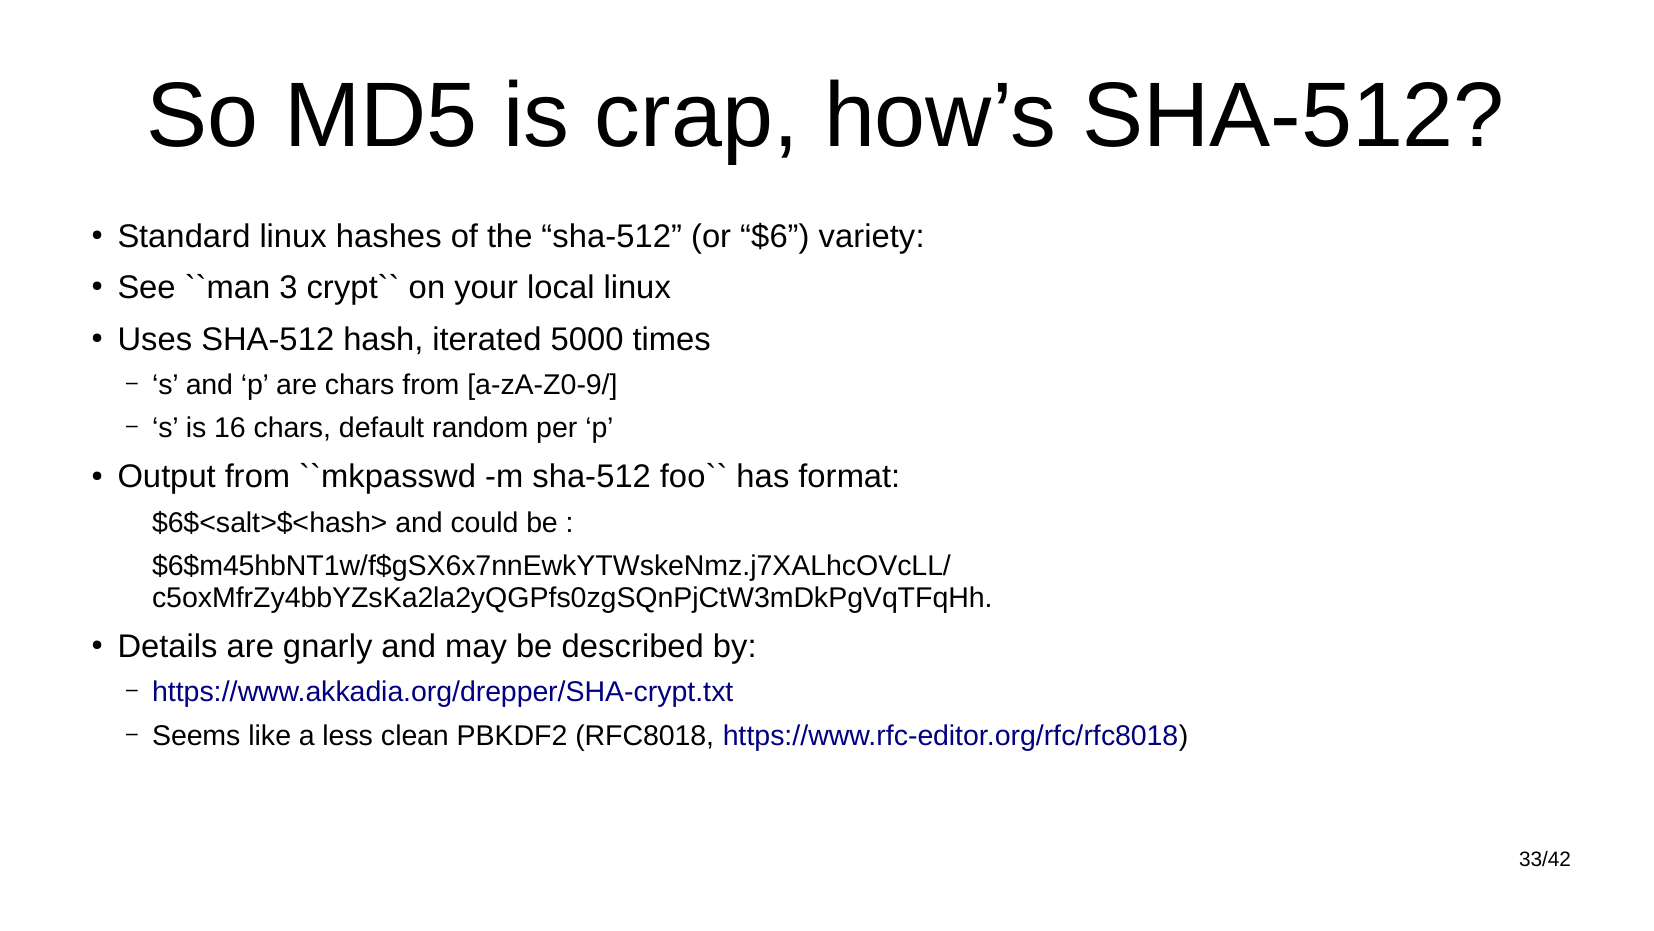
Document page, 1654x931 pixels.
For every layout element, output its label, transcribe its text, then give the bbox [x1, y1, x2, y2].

title So MD5 is crap, how’s SHA-512? [82, 37, 1571, 193]
list Standard linux hashes of the “sha-512” (or “$6”) variety: See ``man 3 crypt`` on your local linux Uses SHA-512 hash, iterated 5000 times ‘s’ and ‘p’ are chars from [a-zA-Z0-9/] ‘s’ is 16 chars, default random per ‘p’ Output from ``mkpasswd -m sha-512 foo`` has format: $6$<salt>$<hash> and could be : $6$m45hbNT1w/f$gSX6x7nnEwkYTWskeNmz.j7XALhcOVcLL/c5oxMfrZy4bbYZsKa2la2yQGPfs0zgSQnPjCtW3mDkPgVqTFqHh. Details are gnarly and may be described by: https://www.akkadia.org/drepper/SHA-crypt.txt Seems like a less clean PBKDF2 (RFC8018, https://www.rfc-editor.org/rfc/rfc8018) [82, 217, 1571, 758]
